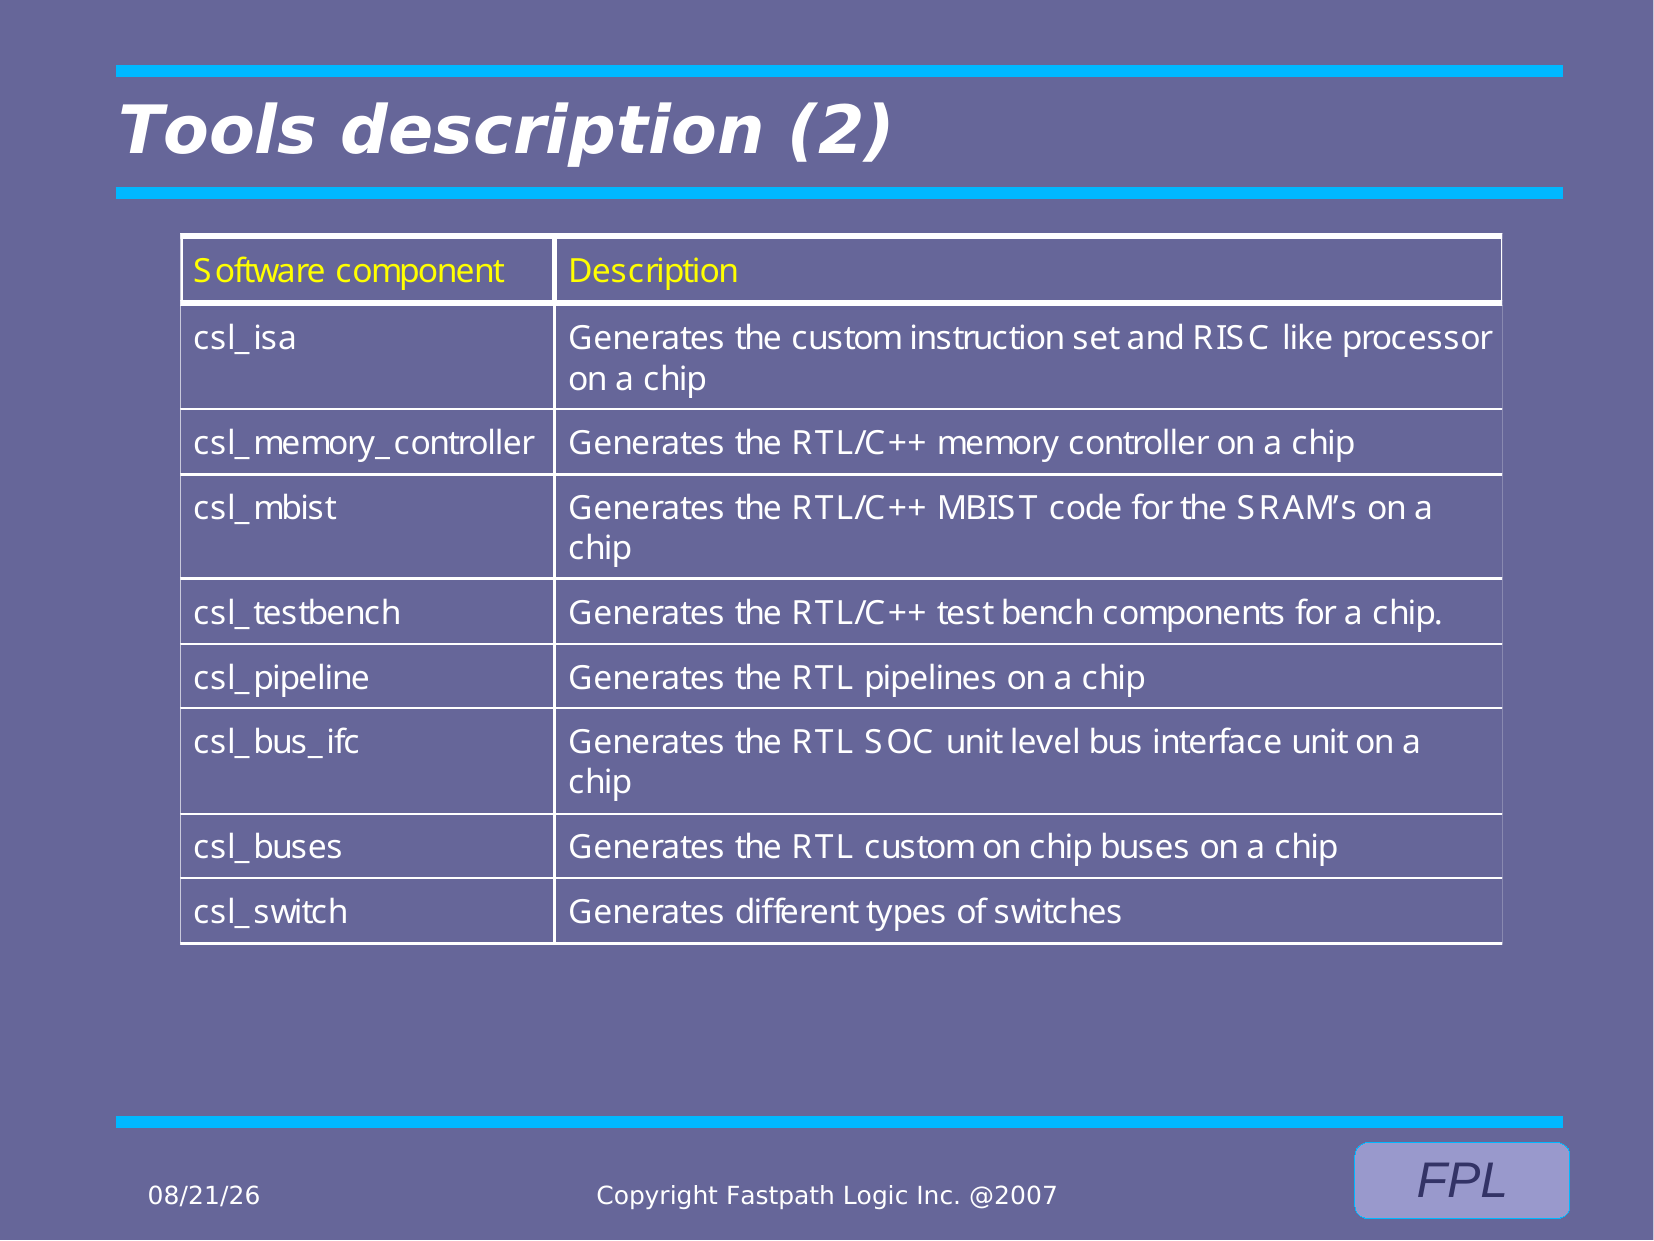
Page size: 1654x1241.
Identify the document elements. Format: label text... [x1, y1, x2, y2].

title Tools description (2) [118, 41, 1531, 219]
chart [180, 233, 1503, 980]
